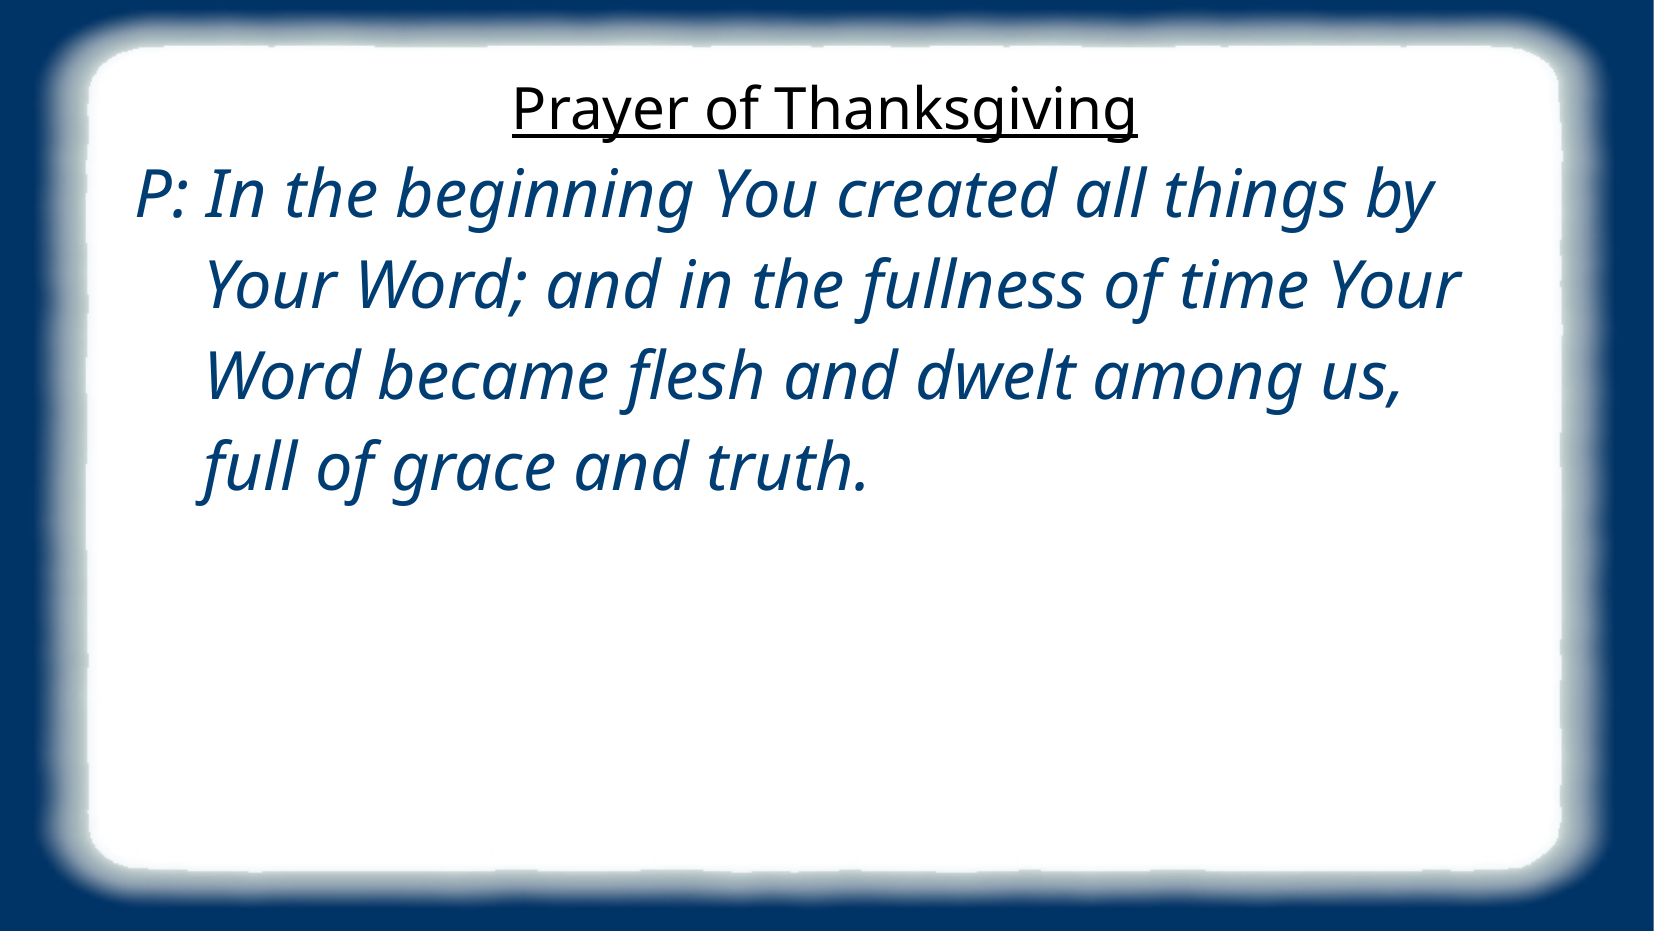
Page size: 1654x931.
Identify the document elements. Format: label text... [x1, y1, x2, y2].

text_box Prayer of Thanksgiving P: In the beginning You created all things by Your Word; and in the fullness of time Your Word became flesh and dwelt among us, full of grace and truth. [120, 60, 1531, 508]
picture [0, 0, 1654, 931]
